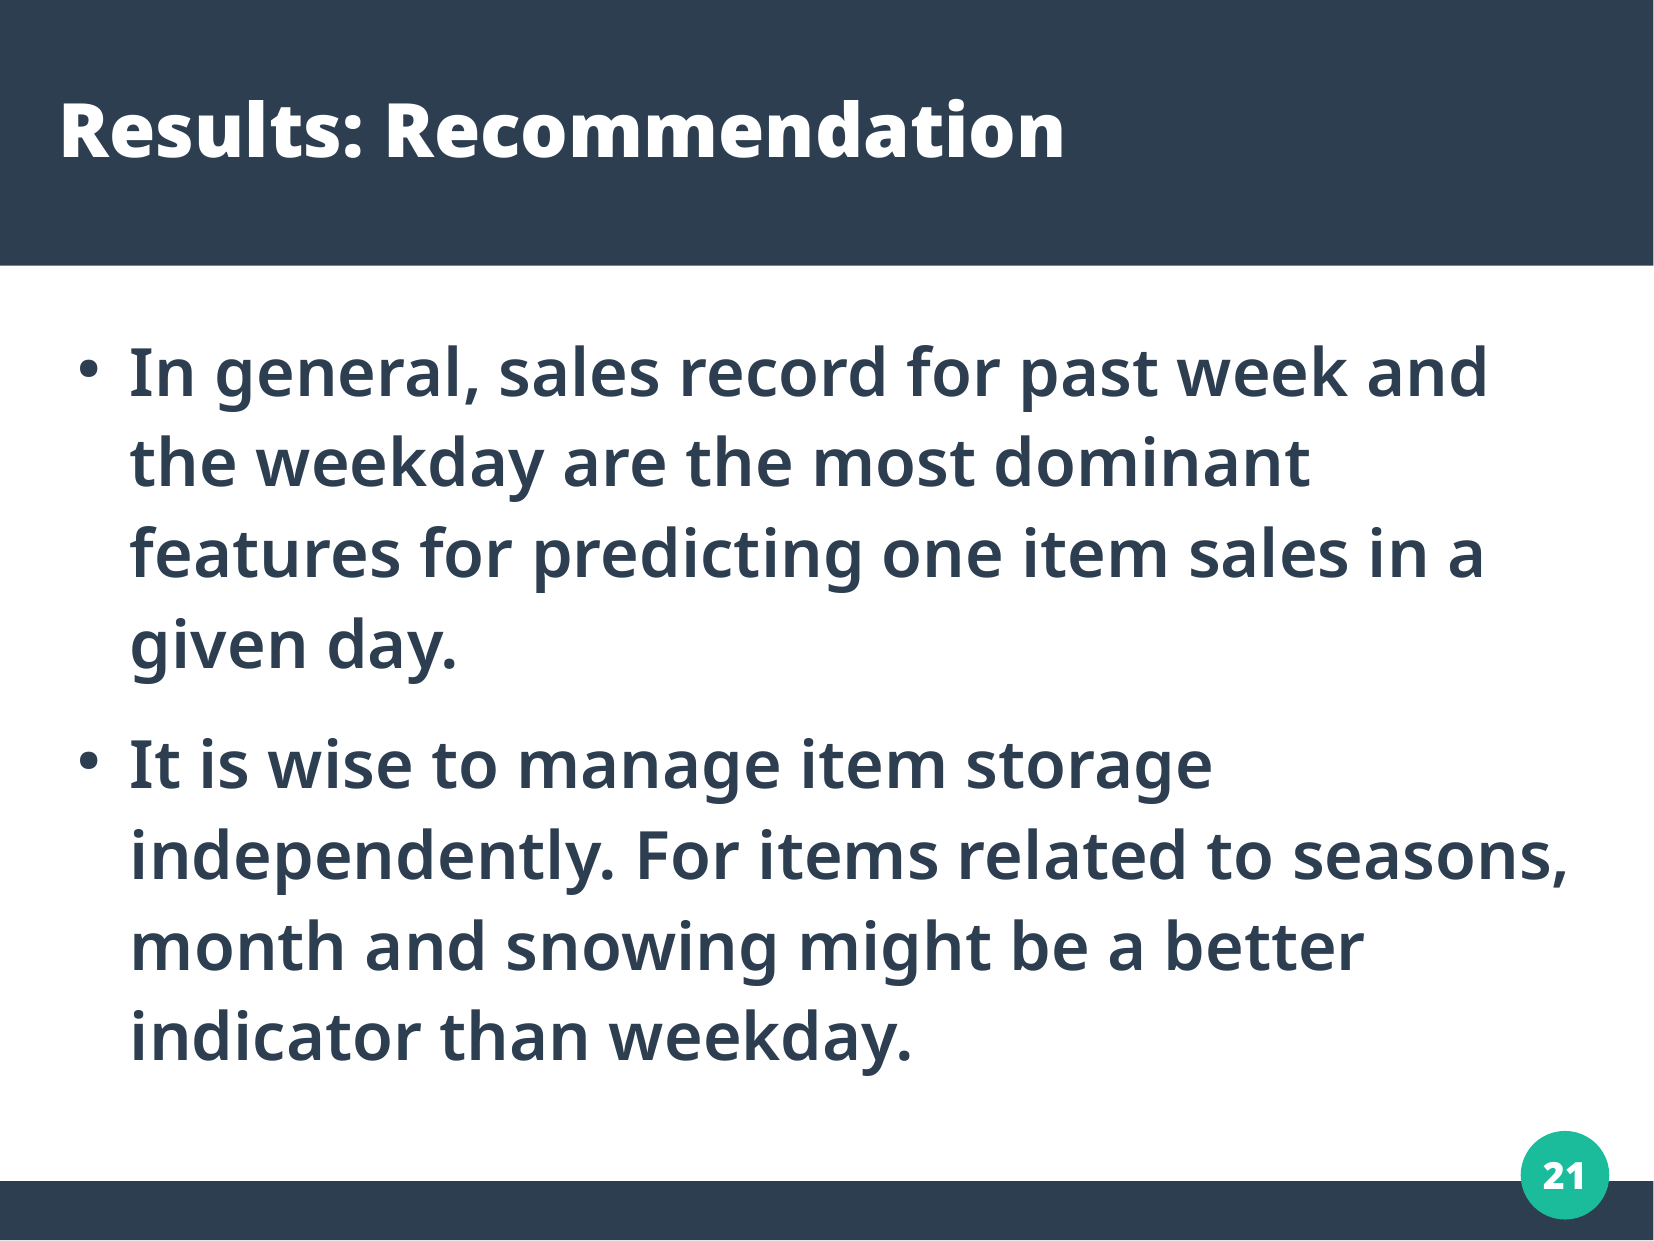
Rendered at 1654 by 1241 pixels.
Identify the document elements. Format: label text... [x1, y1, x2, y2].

list In general, sales record for past week and the weekday are the most dominant features for predicting one item sales in a given day. It is wise to manage item storage independently. For items related to seasons, month and snowing might be a better indicator than weekday. [59, 324, 1595, 1152]
title Results: Recommendation [59, 49, 1595, 207]
